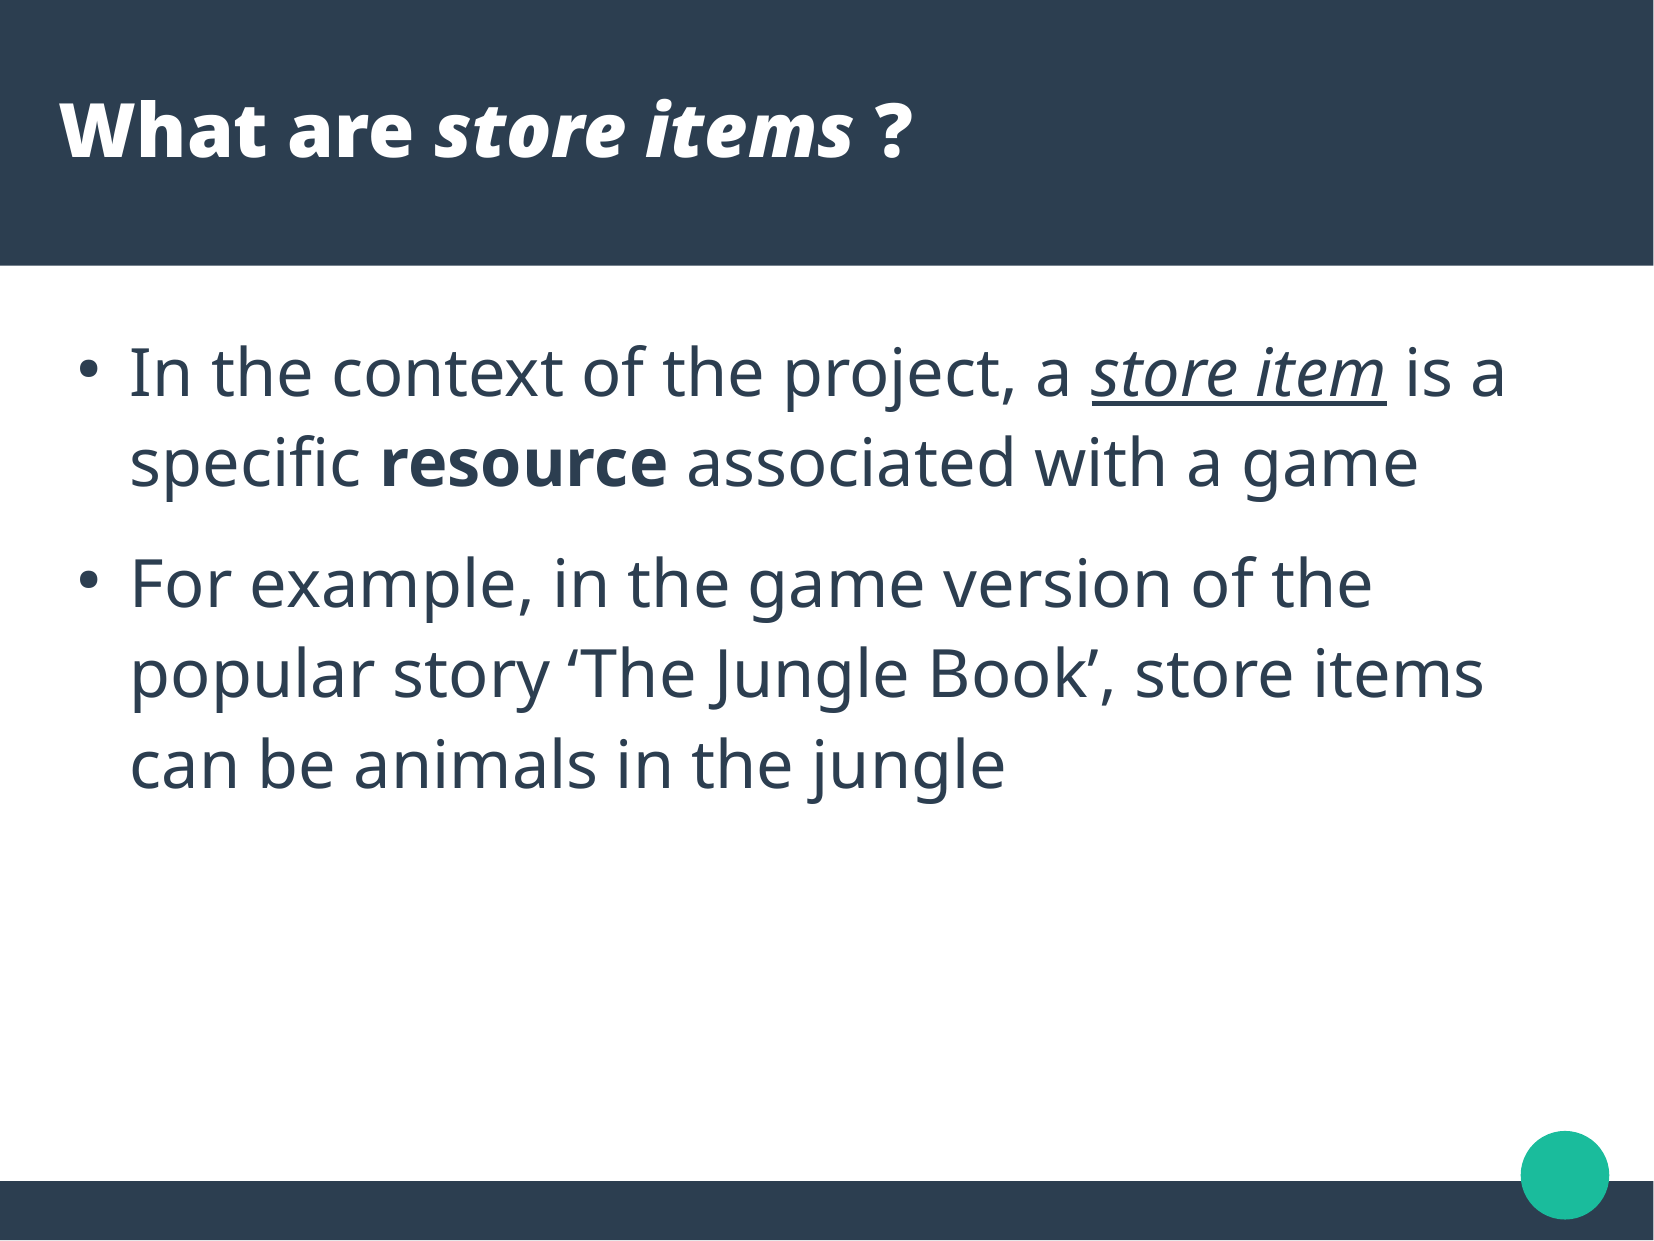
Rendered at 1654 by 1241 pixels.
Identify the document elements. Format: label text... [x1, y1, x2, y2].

list In the context of the project, a store item is a specific resource associated with a game For example, in the game version of the popular story ‘The Jungle Book’, store items can be animals in the jungle [59, 324, 1595, 1152]
title What are store items ? [59, 49, 1595, 207]
